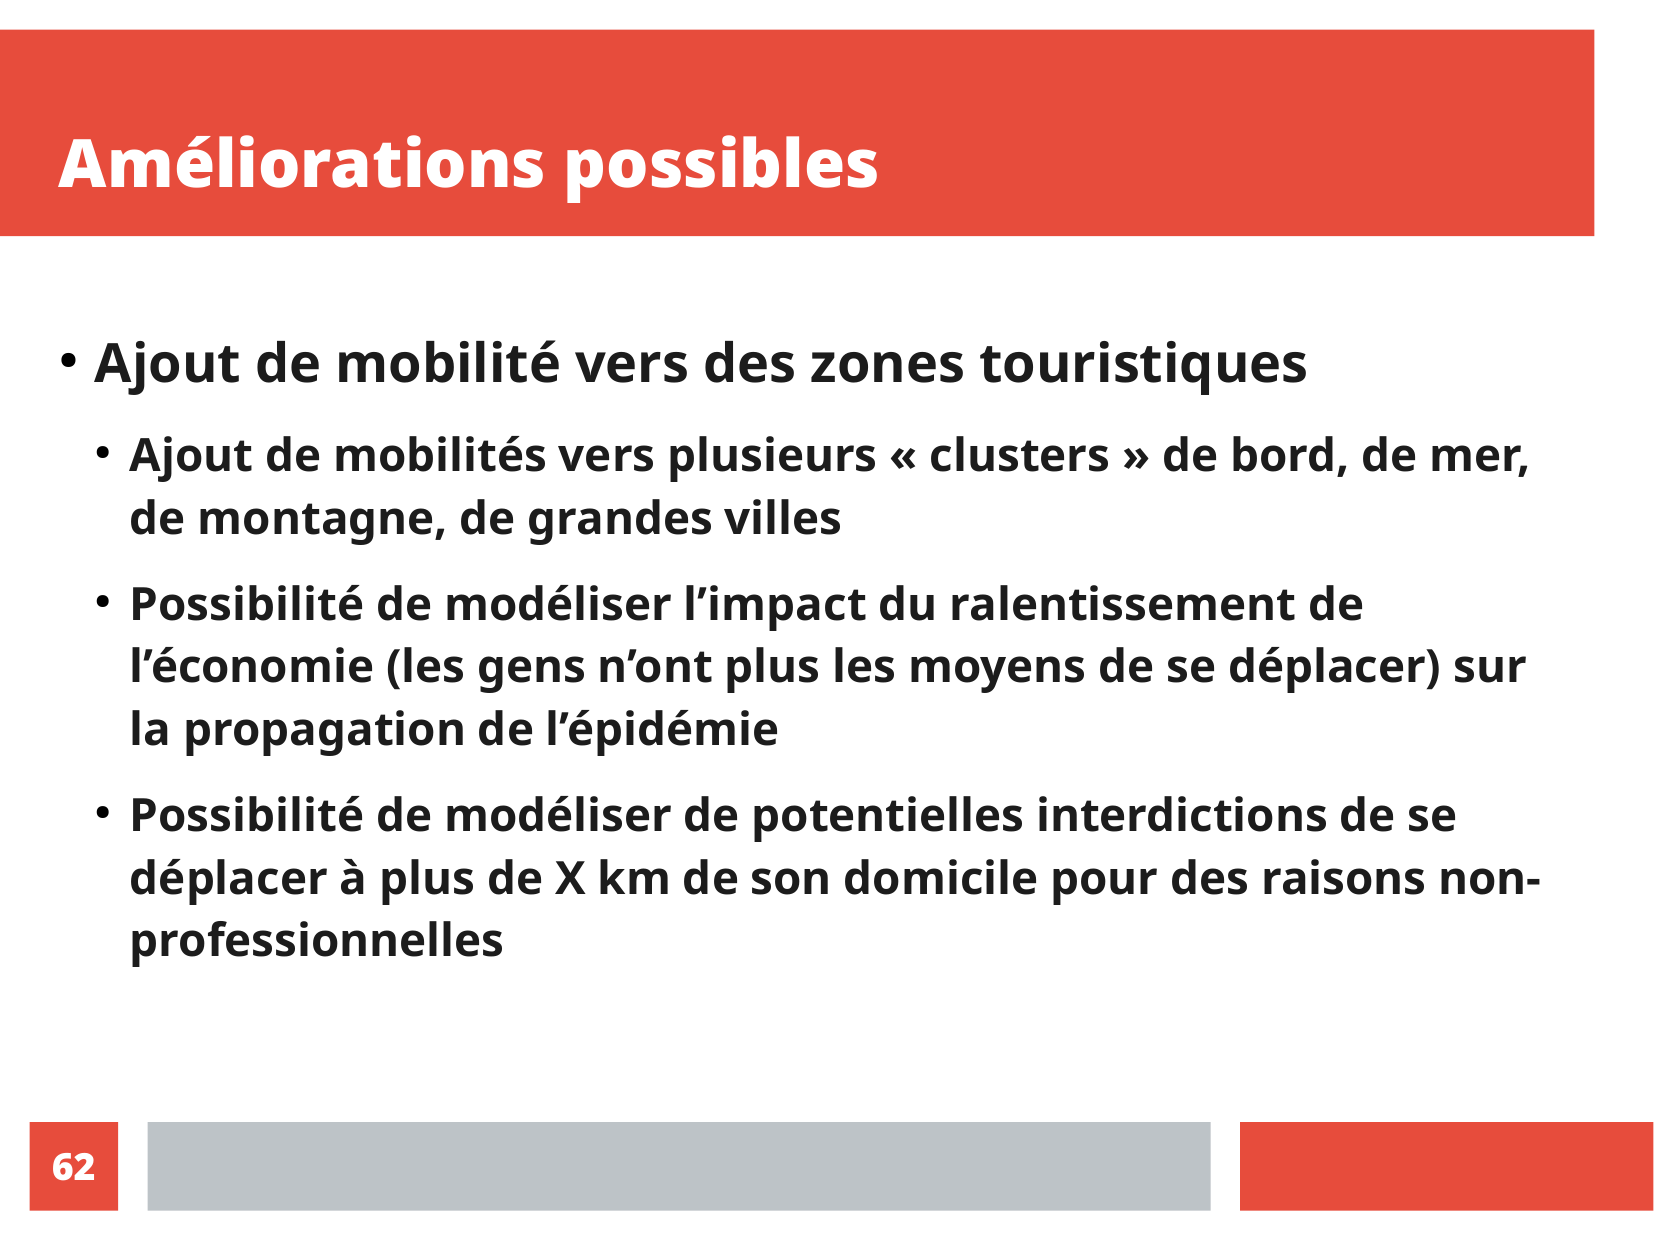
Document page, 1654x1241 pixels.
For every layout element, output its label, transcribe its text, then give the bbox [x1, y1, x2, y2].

list Ajout de mobilité vers des zones touristiques Ajout de mobilités vers plusieurs « clusters » de bord, de mer, de montagne, de grandes villes Possibilité de modéliser l’impact du ralentissement de l’économie (les gens n’ont plus les moyens de se déplacer) sur la propagation de l’épidémie Possibilité de modéliser de potentielles interdictions de se déplacer à plus de X km de son domicile pour des raisons non-professionnelles [59, 324, 1565, 1093]
title Améliorations possibles [59, 59, 1595, 207]
